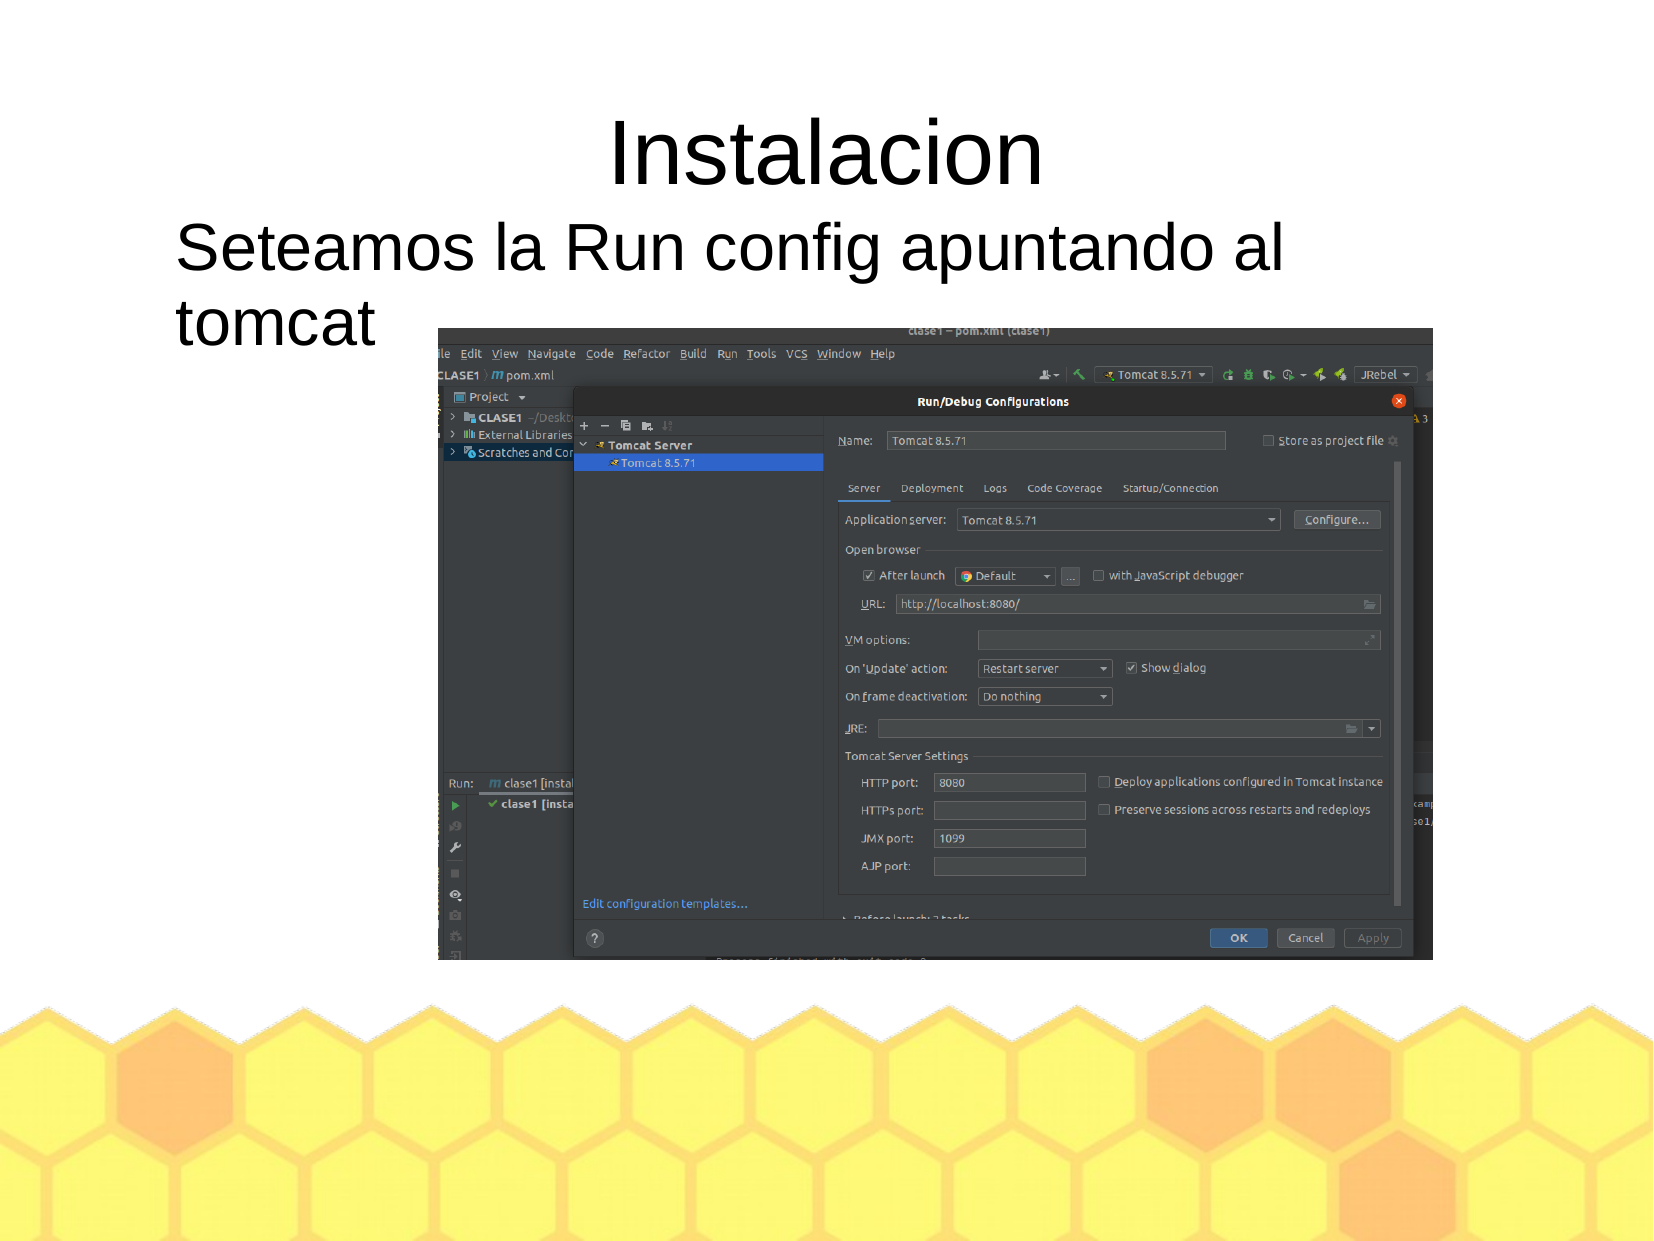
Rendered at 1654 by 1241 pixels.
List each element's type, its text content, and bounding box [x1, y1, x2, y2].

picture [0, 1001, 1654, 1241]
title Instalacion [82, 49, 1571, 257]
picture [438, 328, 1433, 961]
list Seteamos la Run config apuntando al tomcat [105, 210, 1433, 830]
